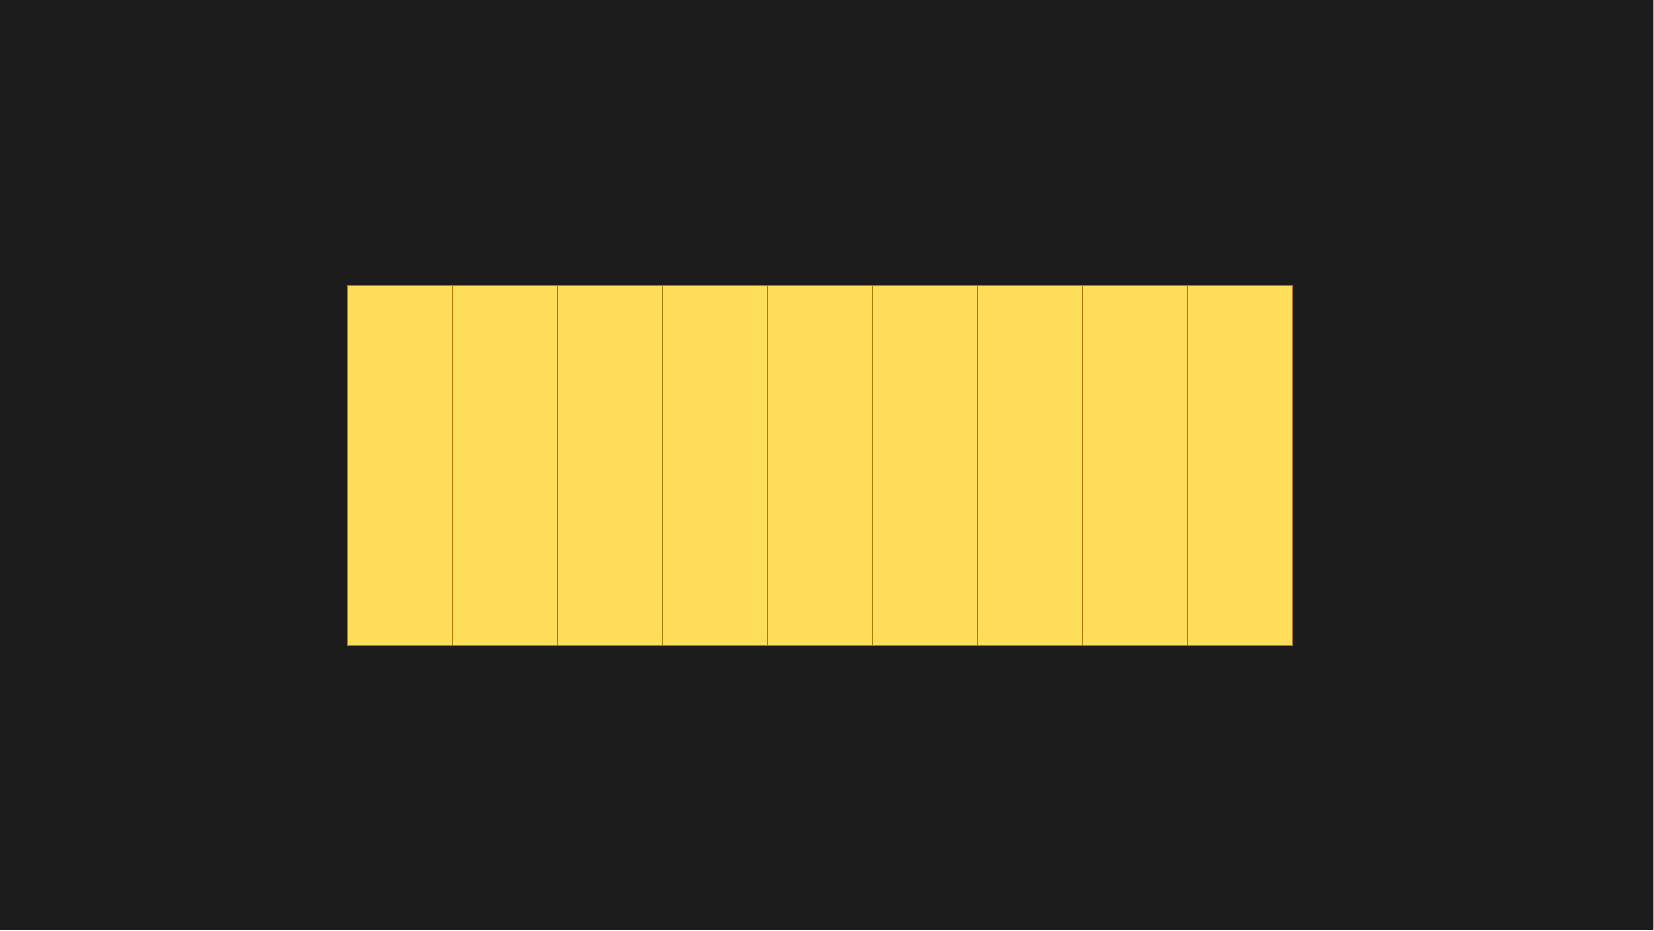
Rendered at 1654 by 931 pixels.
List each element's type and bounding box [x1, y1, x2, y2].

text_box [347, 285, 1293, 646]
